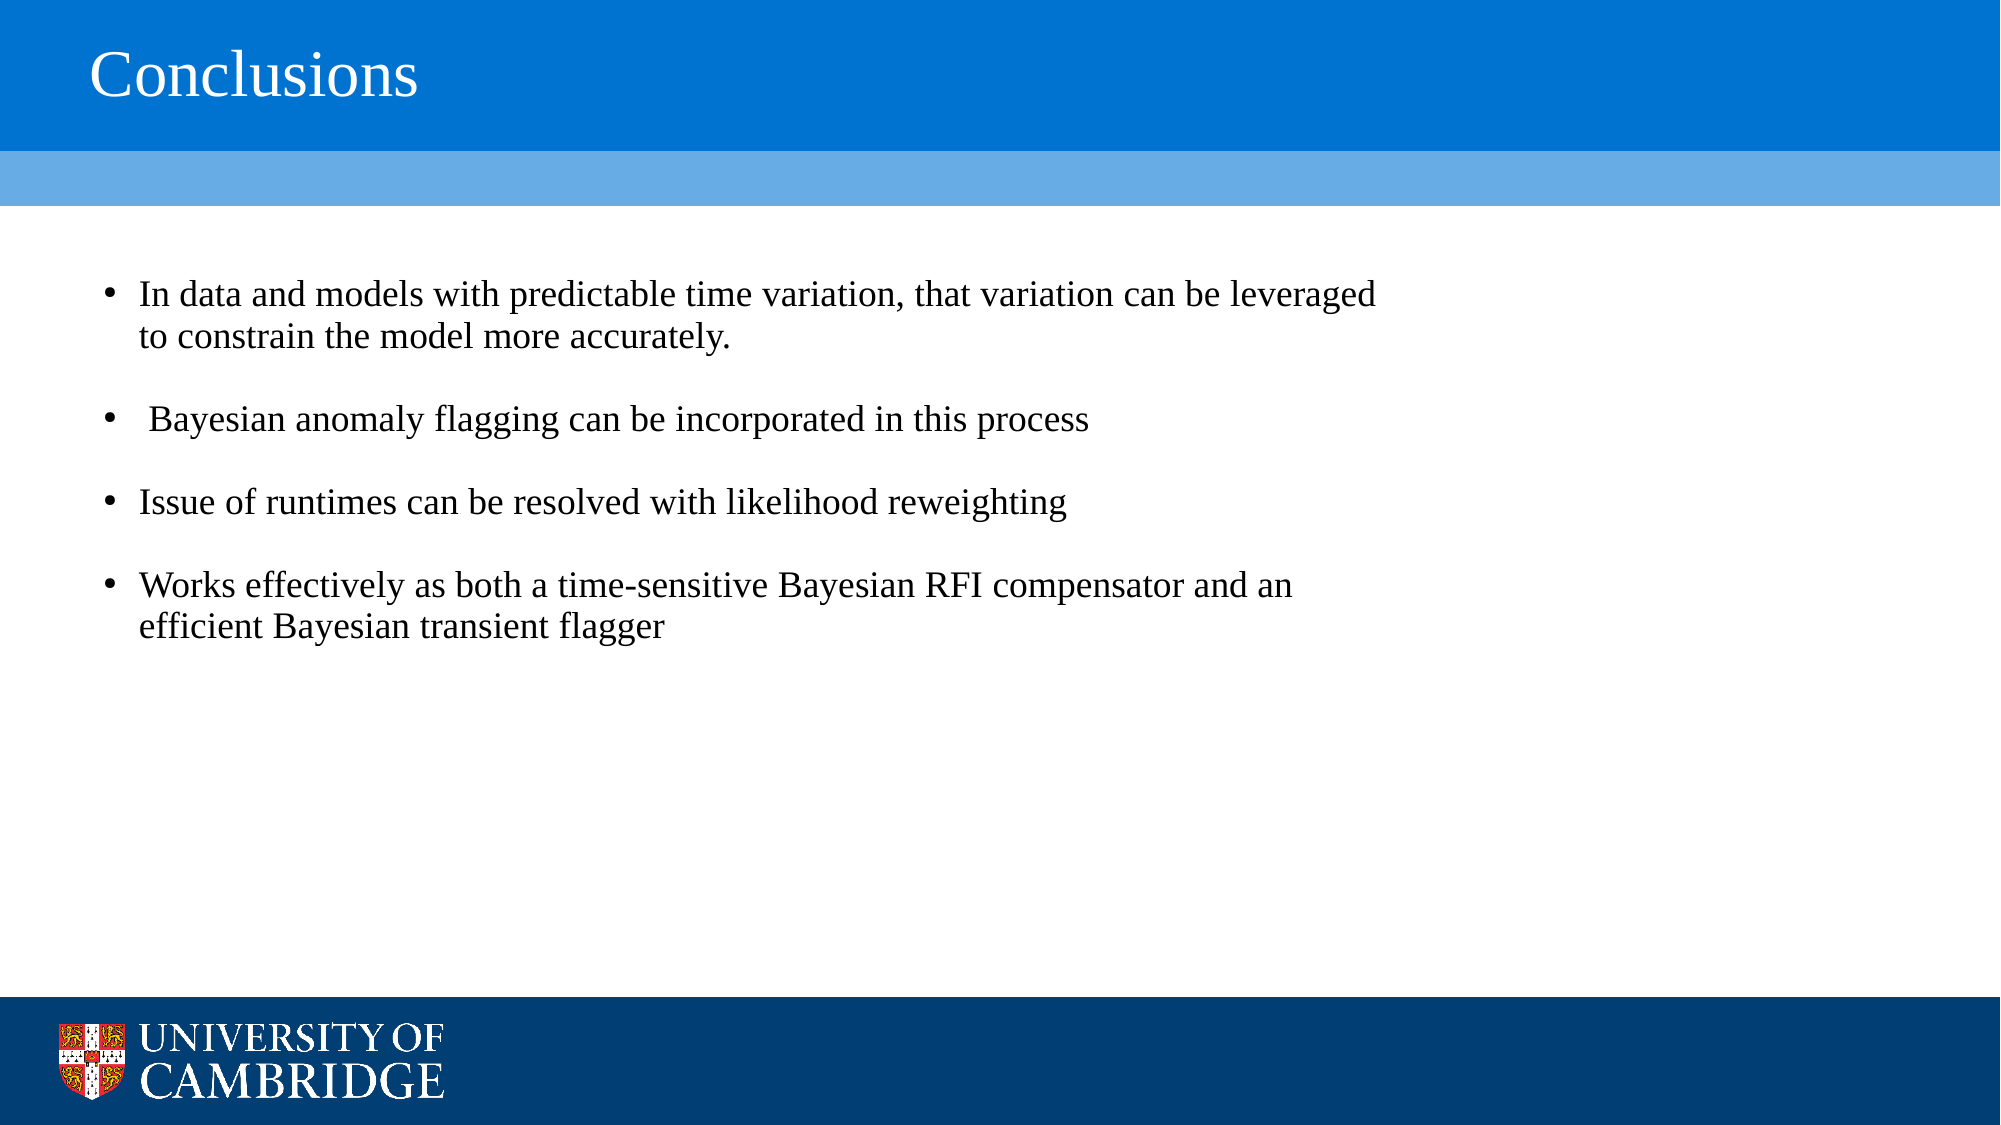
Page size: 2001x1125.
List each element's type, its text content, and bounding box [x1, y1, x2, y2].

list Conclusions [3, 29, 1861, 123]
picture [59, 1022, 444, 1100]
text_box In data and models with predictable time variation, that variation can be leveraged to constrain the model more accurately. Bayesian anomaly flagging can be incorporated in this process Issue of runtimes can be resolved with likelihood reweighting Works effectively as both a time-sensitive Bayesian RFI compensator and an efficient Bayesian transient flagger [88, 265, 1418, 779]
